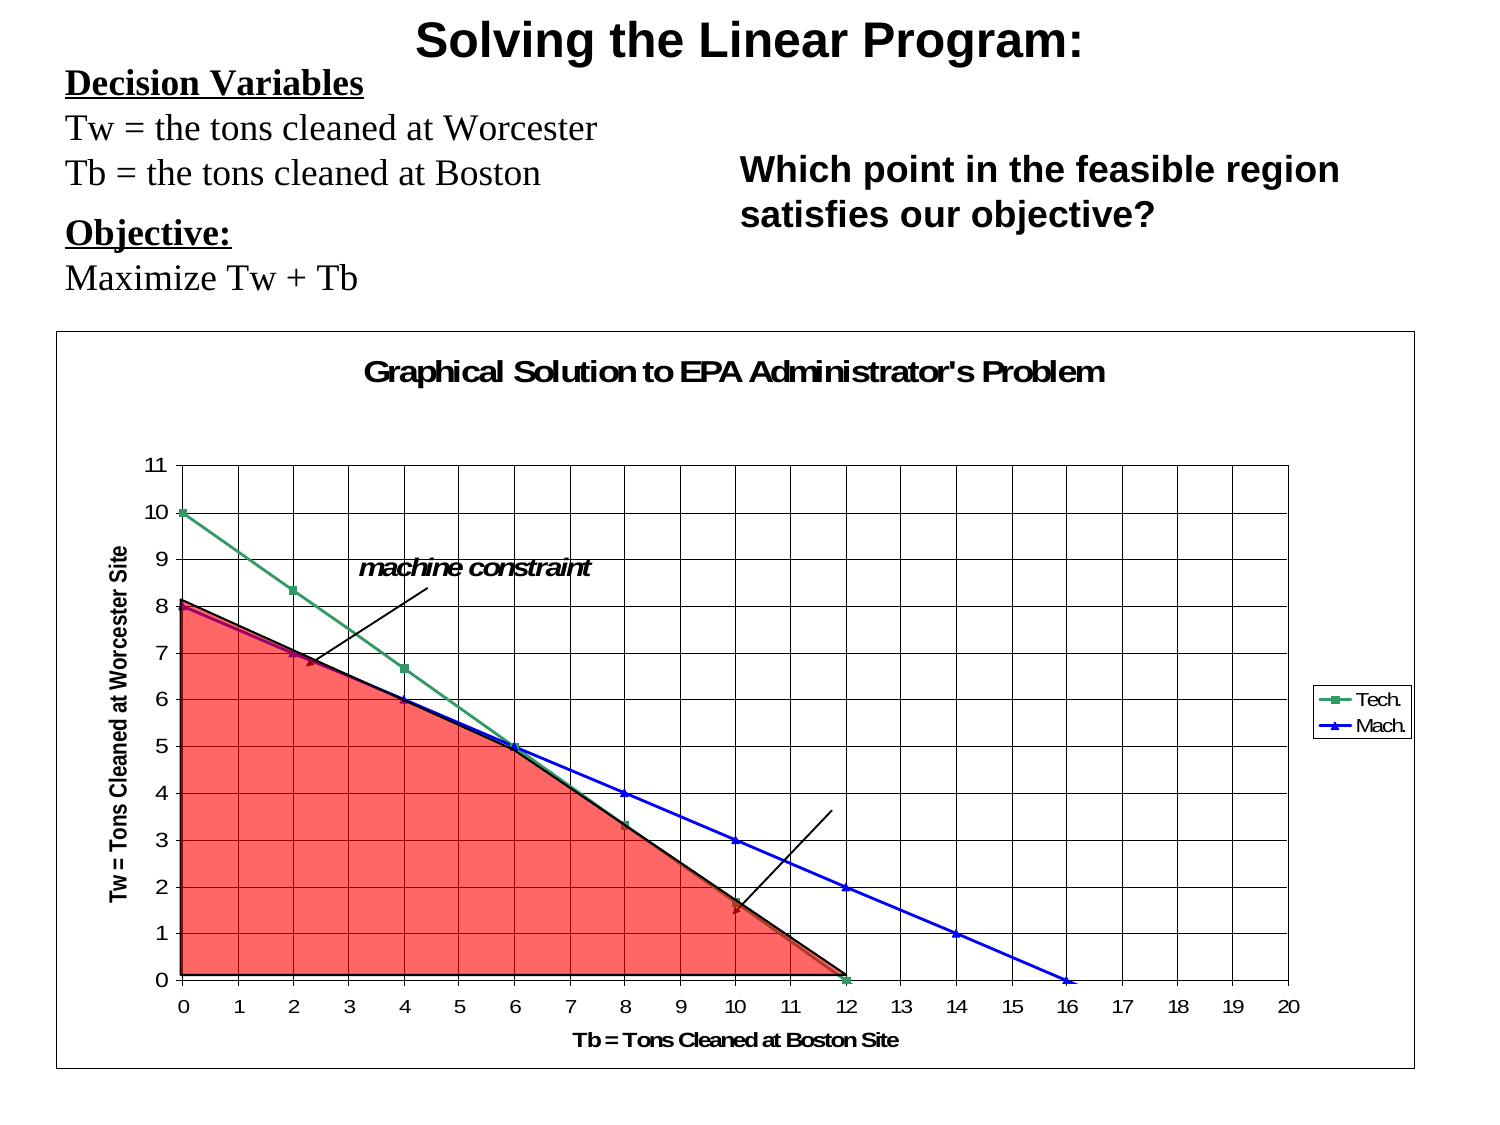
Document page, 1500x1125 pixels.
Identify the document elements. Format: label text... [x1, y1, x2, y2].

text_box Decision Variables Tw = the tons cleaned at Worcester Tb = the tons cleaned at Boston [50, 49, 801, 199]
chart [49, 324, 1422, 1075]
text_box [180, 599, 847, 976]
text_box Objective: Maximize Tw + Tb [49, 199, 1338, 374]
text_box Which point in the feasible region satisfies our objective? [724, 137, 1363, 243]
text_box Solving the Linear Program: [125, 0, 1376, 76]
